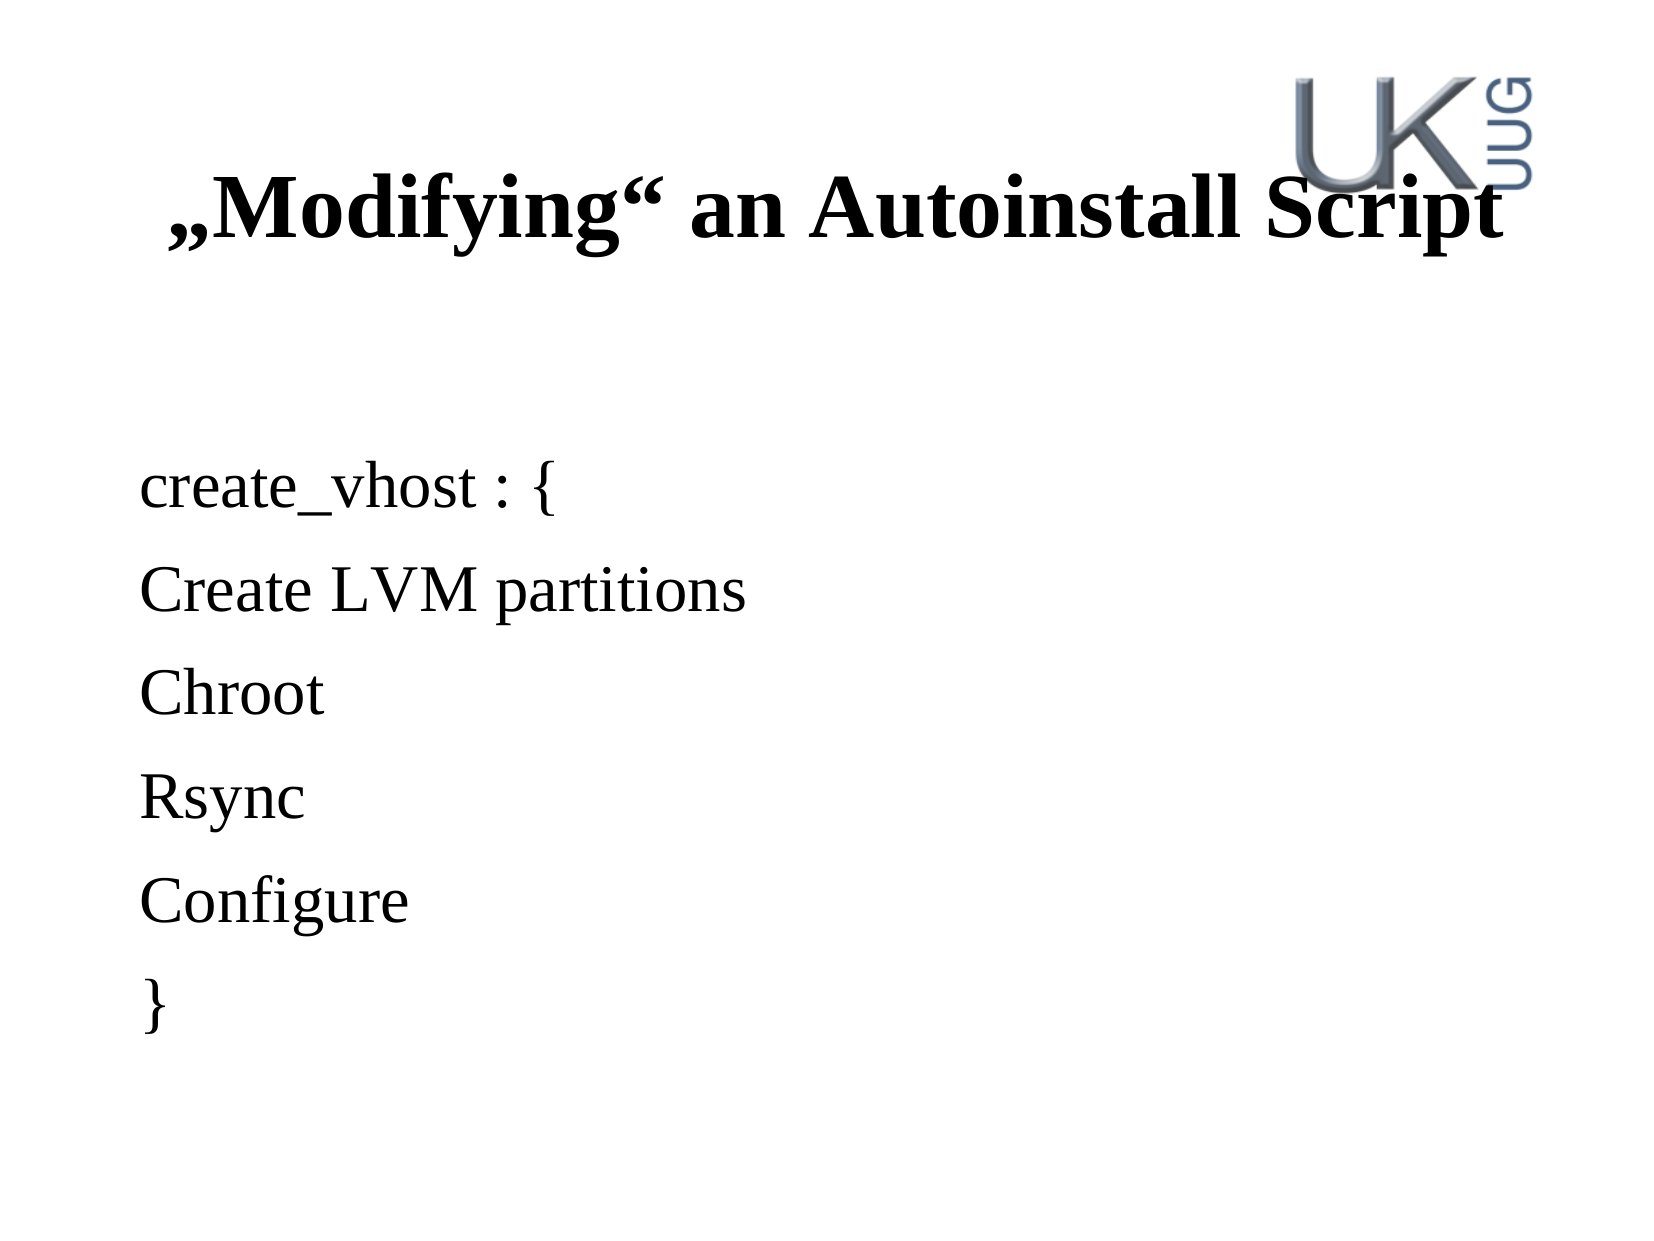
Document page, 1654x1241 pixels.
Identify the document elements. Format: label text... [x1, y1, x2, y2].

title „Modifying“ an Autoinstall Script [121, 102, 1534, 311]
list create_vhost : { Create LVM partitions Chroot Rsync Configure } [121, 344, 1534, 1241]
picture [1289, 74, 1538, 196]
